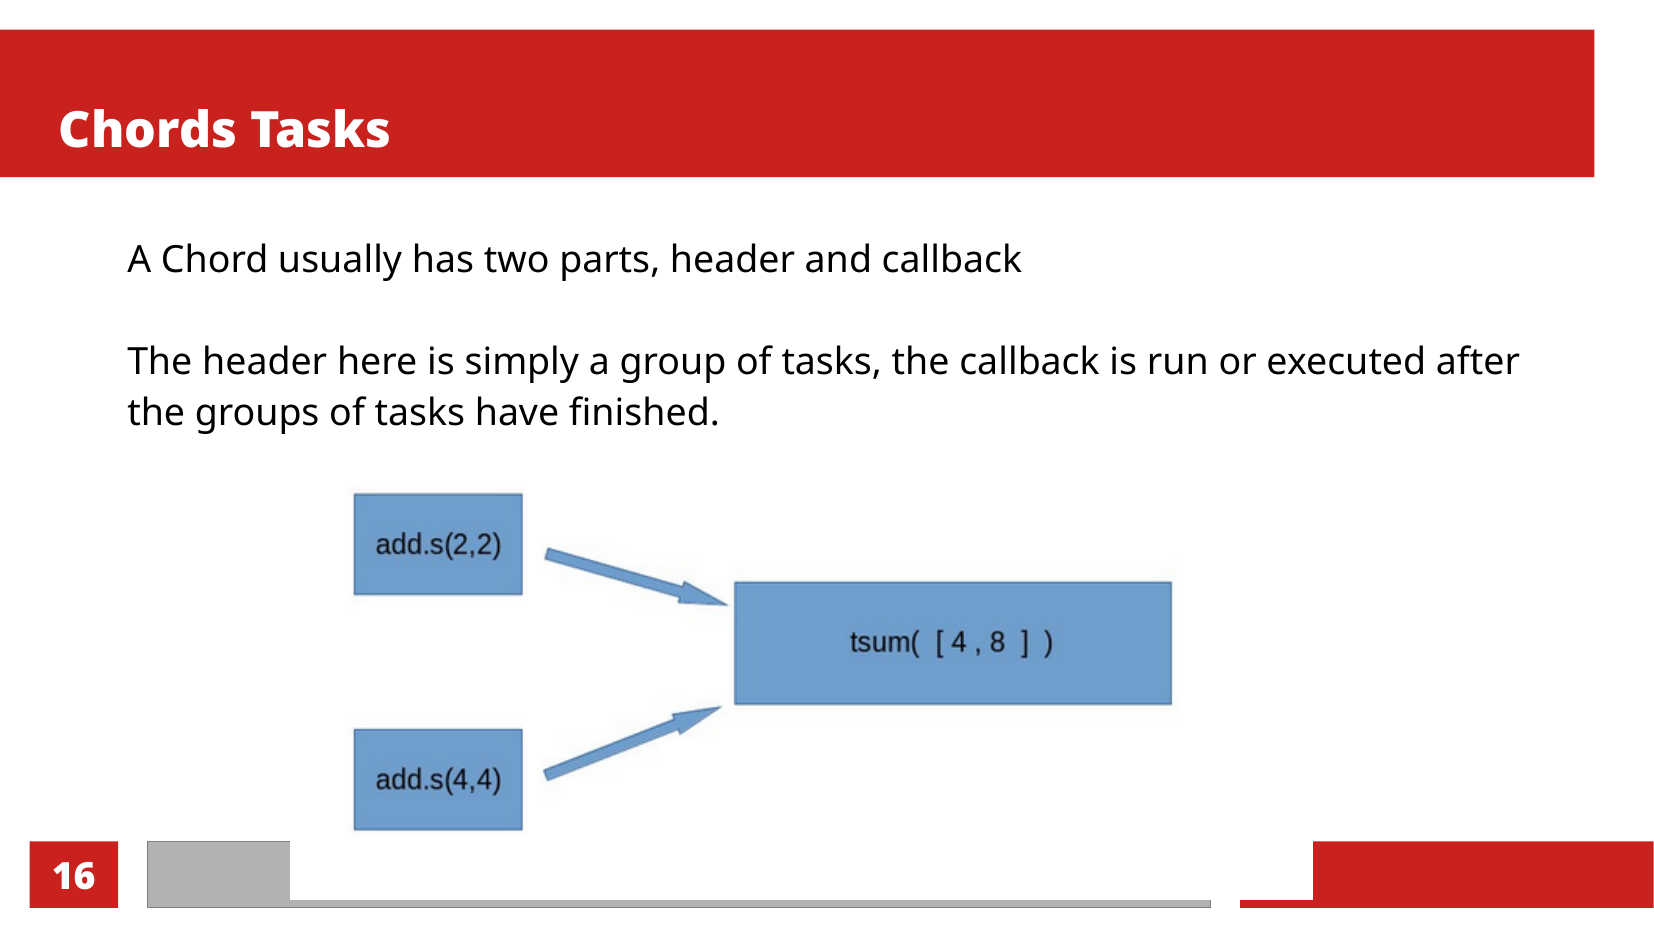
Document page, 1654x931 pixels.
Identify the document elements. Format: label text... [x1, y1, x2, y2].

picture [290, 429, 1313, 901]
title Chords Tasks [59, 44, 1595, 163]
text_box A Chord usually has two parts, header and callback The header here is simply a group of tasks, the callback is run or executed after the groups of tasks have finished. [112, 225, 1576, 414]
